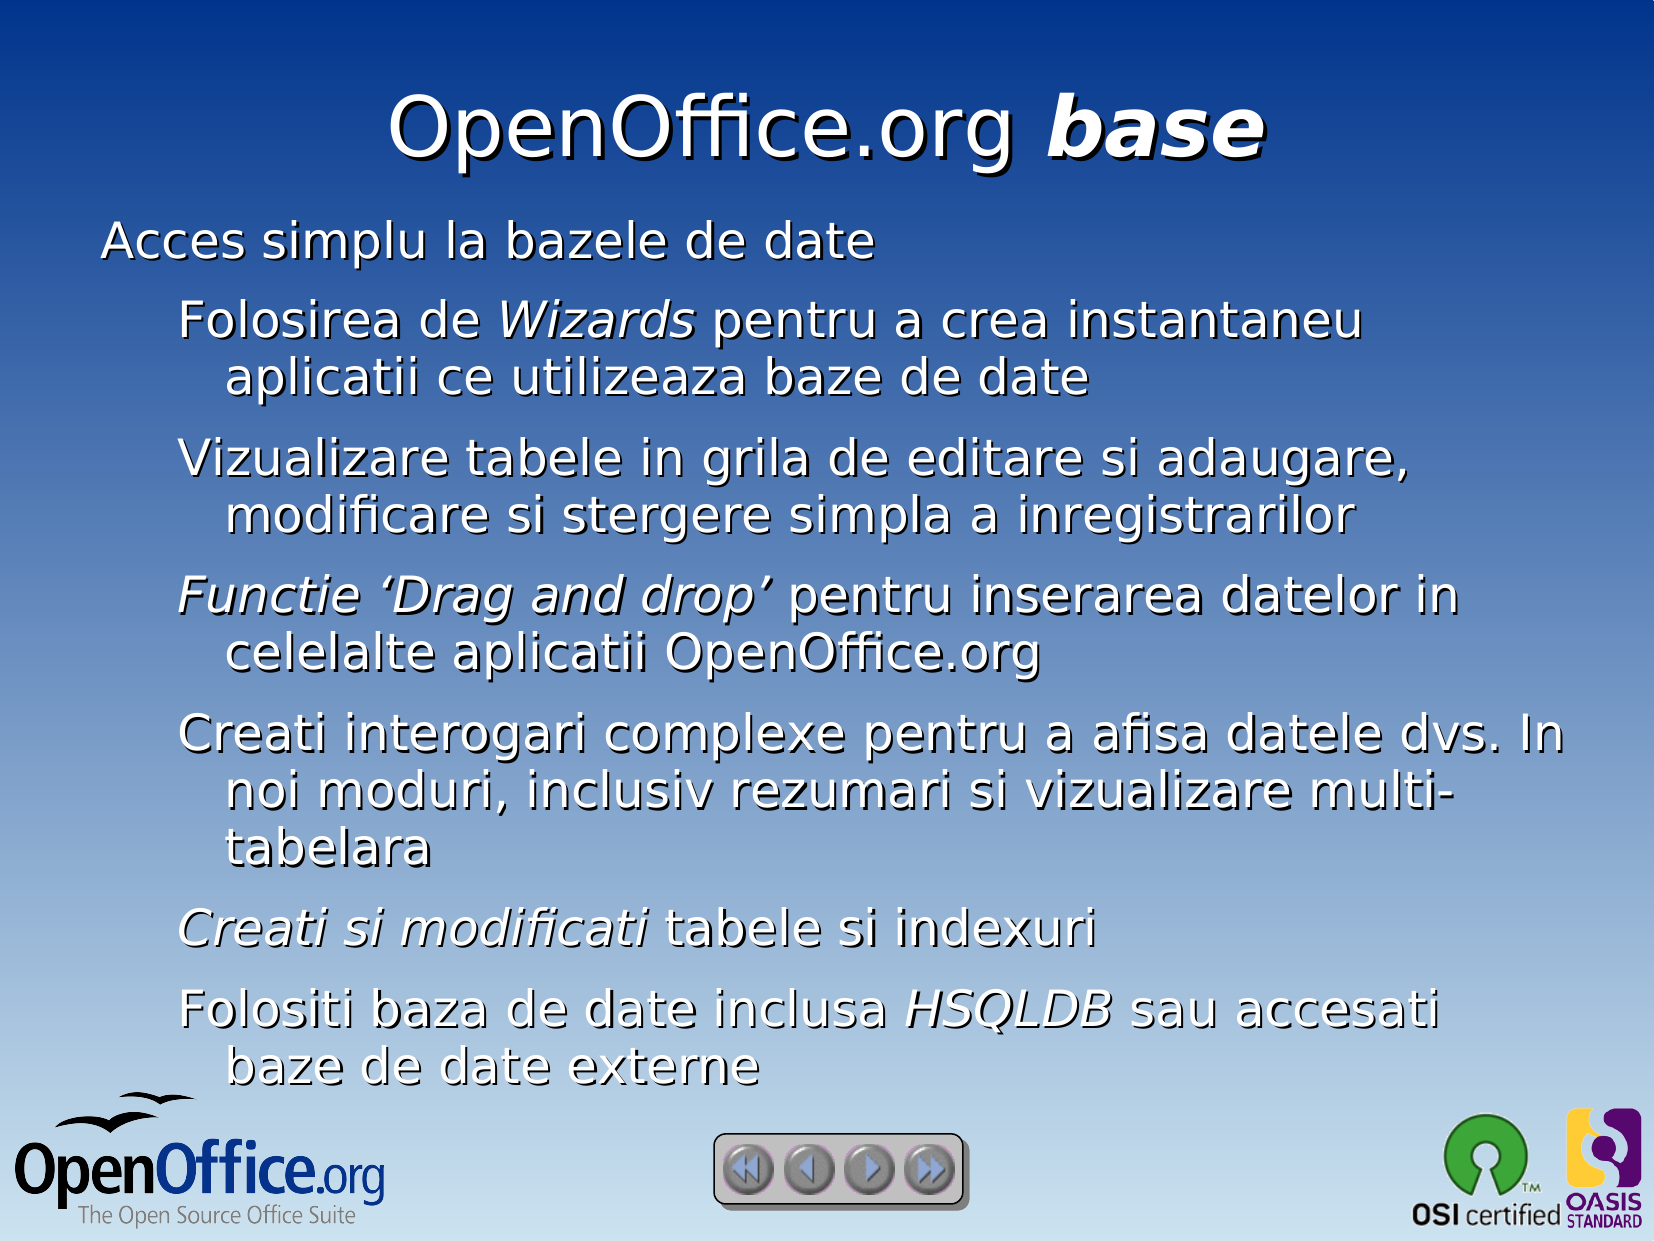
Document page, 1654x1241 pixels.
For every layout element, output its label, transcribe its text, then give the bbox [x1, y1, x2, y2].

picture [904, 1144, 955, 1195]
picture [723, 1144, 774, 1195]
picture [844, 1144, 895, 1195]
list Acces simplu la bazele de date Folosirea de Wizards pentru a crea instantaneu aplicatii ce utilizeaza baze de date Vizualizare tabele in grila de editare si adaugare, modificare si stergere simpla a inregistrarilor Functie ‘Drag and drop’ pentru inserarea datelor in celelalte aplicatii OpenOffice.org Creati interogari complexe pentru a afisa datele dvs. In noi moduri, inclusiv rezumari si vizualizare multi-tabelara Creati si modificati tabele si indexuri Folositi baza de date inclusa HSQLDB sau accesati baze de date externe [82, 212, 1571, 1097]
title OpenOffice.org base [82, 49, 1571, 208]
text_box [714, 1133, 963, 1204]
picture [15, 1092, 384, 1229]
picture [1405, 1102, 1654, 1238]
picture [784, 1144, 835, 1195]
